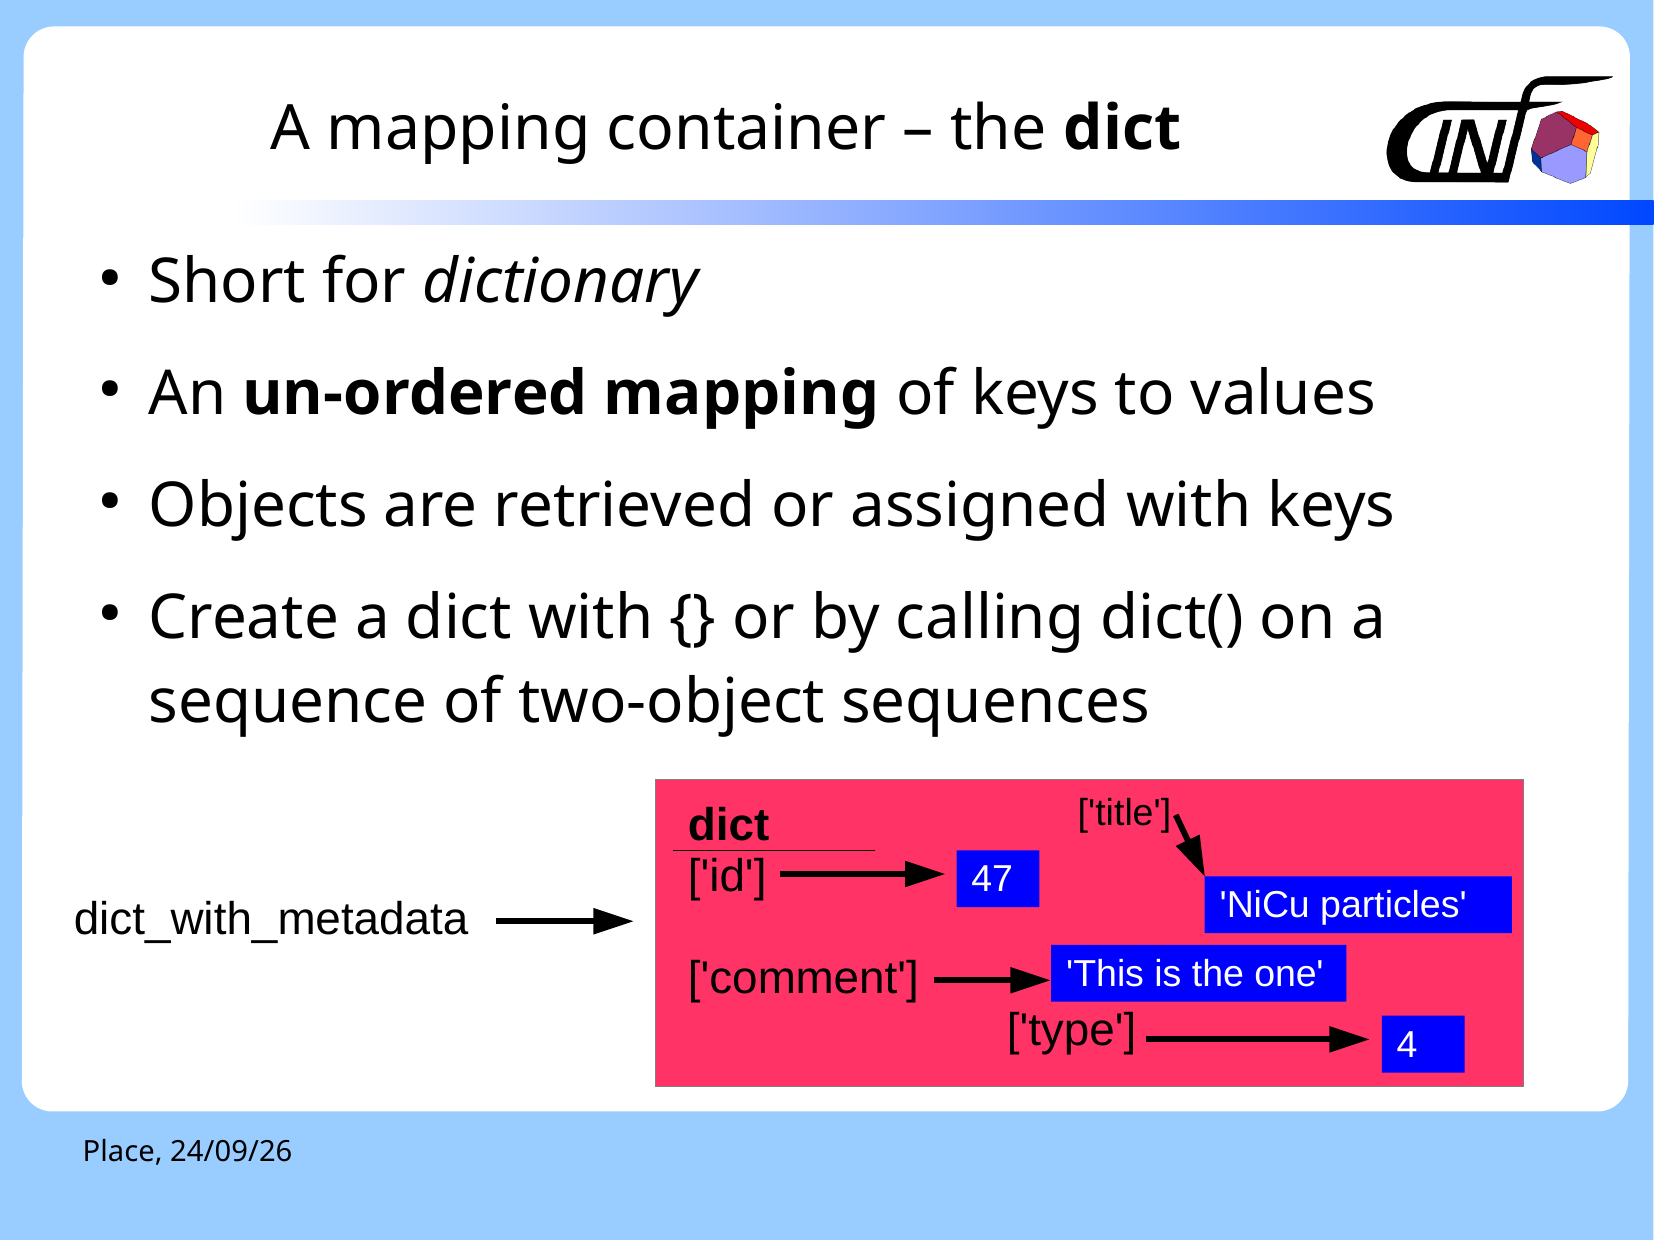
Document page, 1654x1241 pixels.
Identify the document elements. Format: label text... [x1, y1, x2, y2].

table_header B [956, 201, 961, 224]
text_box [655, 779, 1524, 1087]
text_box 'This is the one' [1051, 944, 1347, 1002]
picture [1386, 76, 1613, 184]
text_box ['title'] [1062, 784, 1187, 841]
title A mapping container – the dict [82, 49, 1371, 201]
text_box 47 [956, 850, 1040, 908]
text_box 4 [1381, 1015, 1465, 1073]
text_box dict ['id'] ['comment'] ['type'] [673, 791, 1152, 1063]
text_box 'NiCu particles' [1204, 876, 1512, 934]
text_box dict_with_metadata [59, 885, 484, 952]
list Short for dictionary An un-ordered mapping of keys to values Objects are retrieved or assigned with keys Create a dict with {} or by calling dict() on a sequence of two-object sequences [82, 236, 1571, 745]
